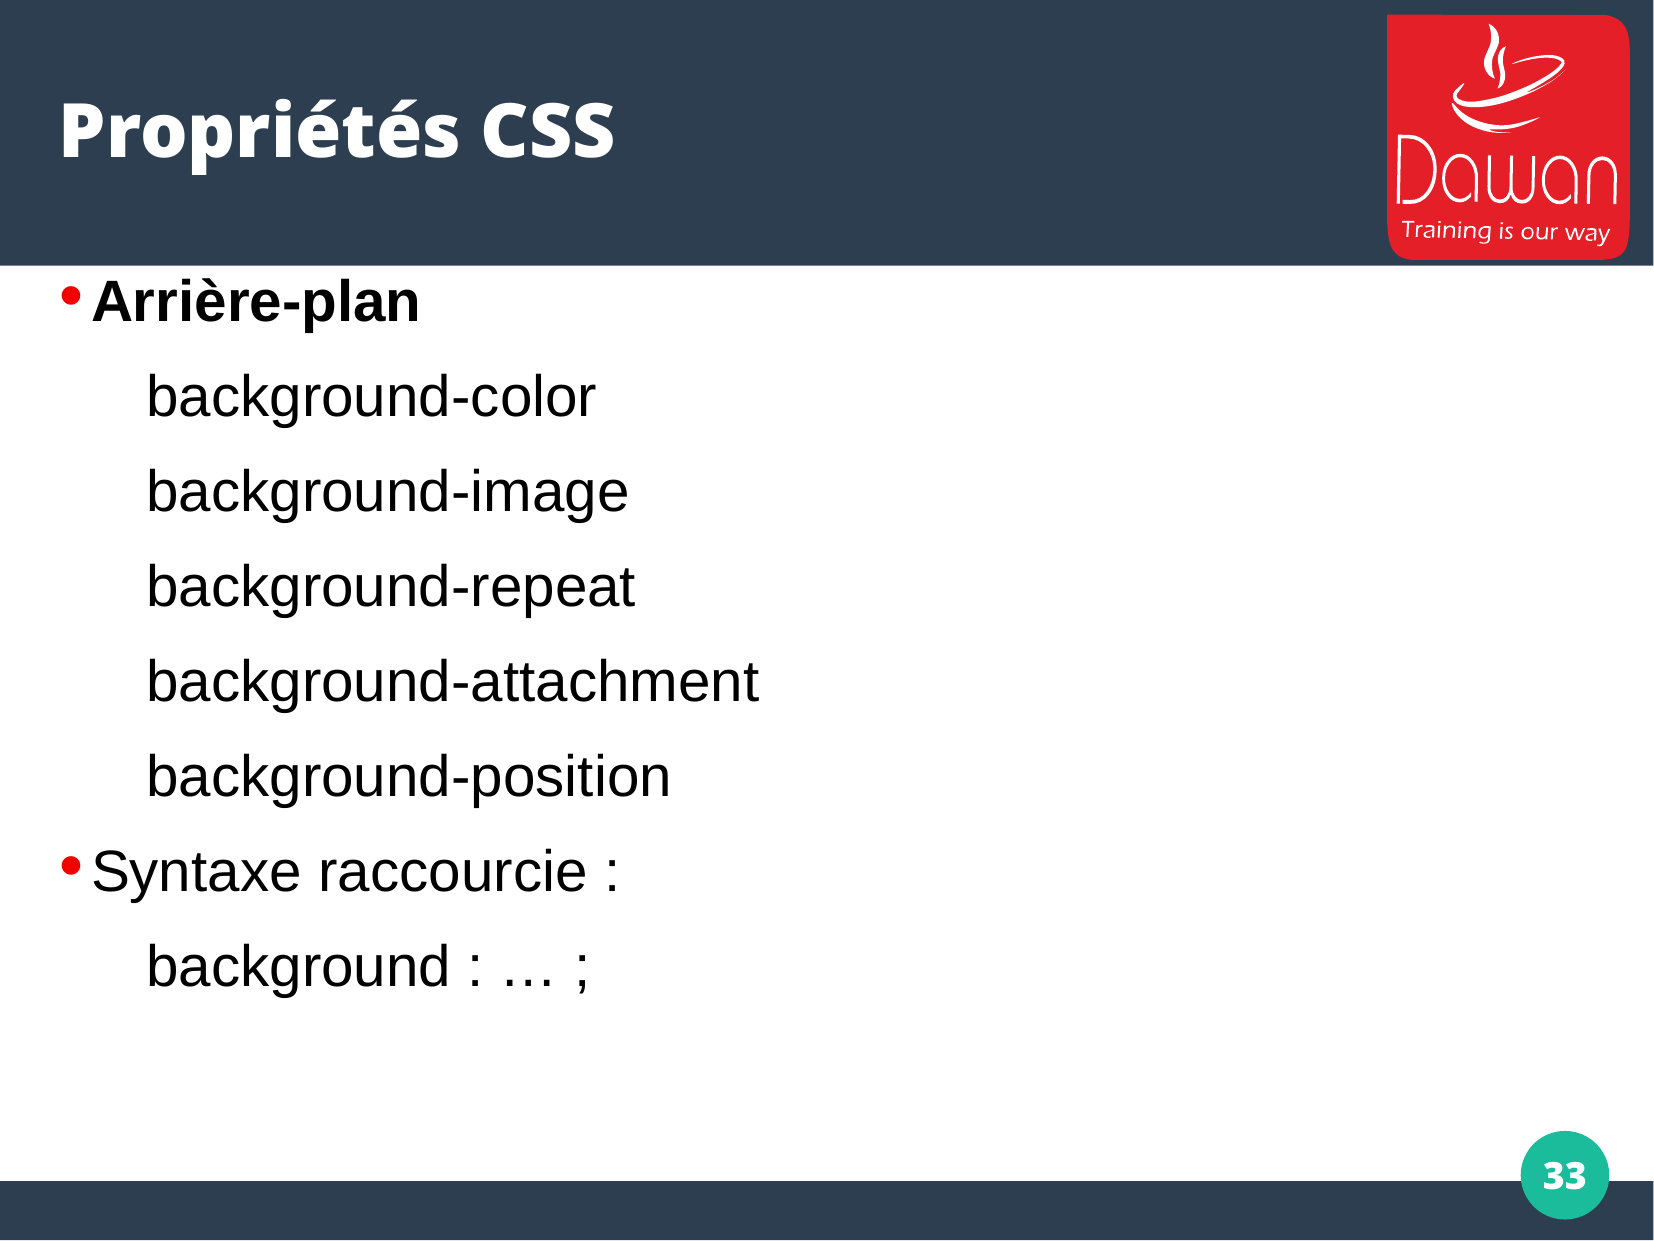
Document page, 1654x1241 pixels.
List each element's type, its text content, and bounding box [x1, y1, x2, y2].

title Propriétés CSS [59, 49, 1387, 207]
text_box Arrière-plan background-color background-image background-repeat background-attachment background-position Syntaxe raccourcie : background : … ; [59, 265, 809, 1109]
picture [1387, 14, 1630, 260]
